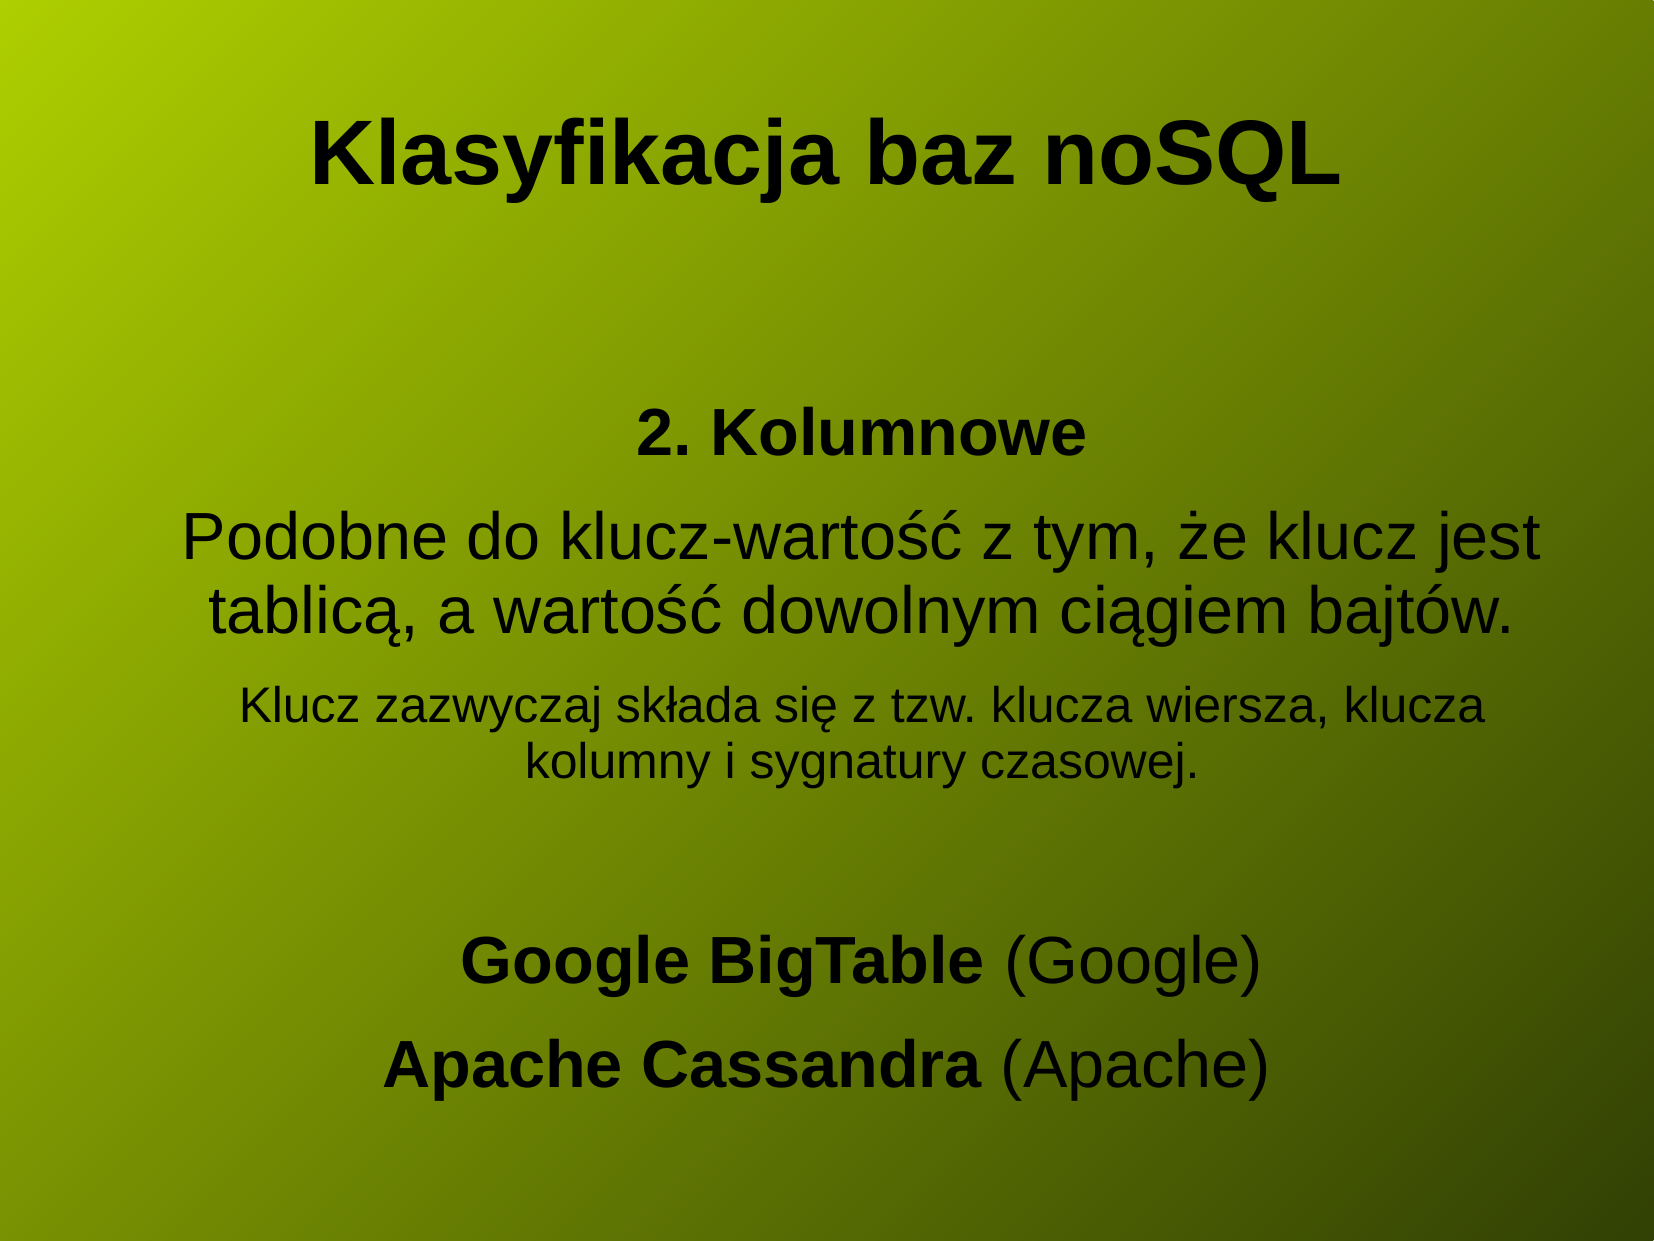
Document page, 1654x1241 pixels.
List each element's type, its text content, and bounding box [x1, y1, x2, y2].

title Klasyfikacja baz noSQL [82, 49, 1571, 257]
list 2. Kolumnowe Podobne do klucz-wartość z tym, że klucz jest tablicą, a wartość dowolnym ciągiem bajtów. Klucz zazwyczaj składa się z tzw. klucza wiersza, klucza kolumny i sygnatury czasowej. Google BigTable (Google) Apache Cassandra (Apache) [82, 290, 1571, 1158]
